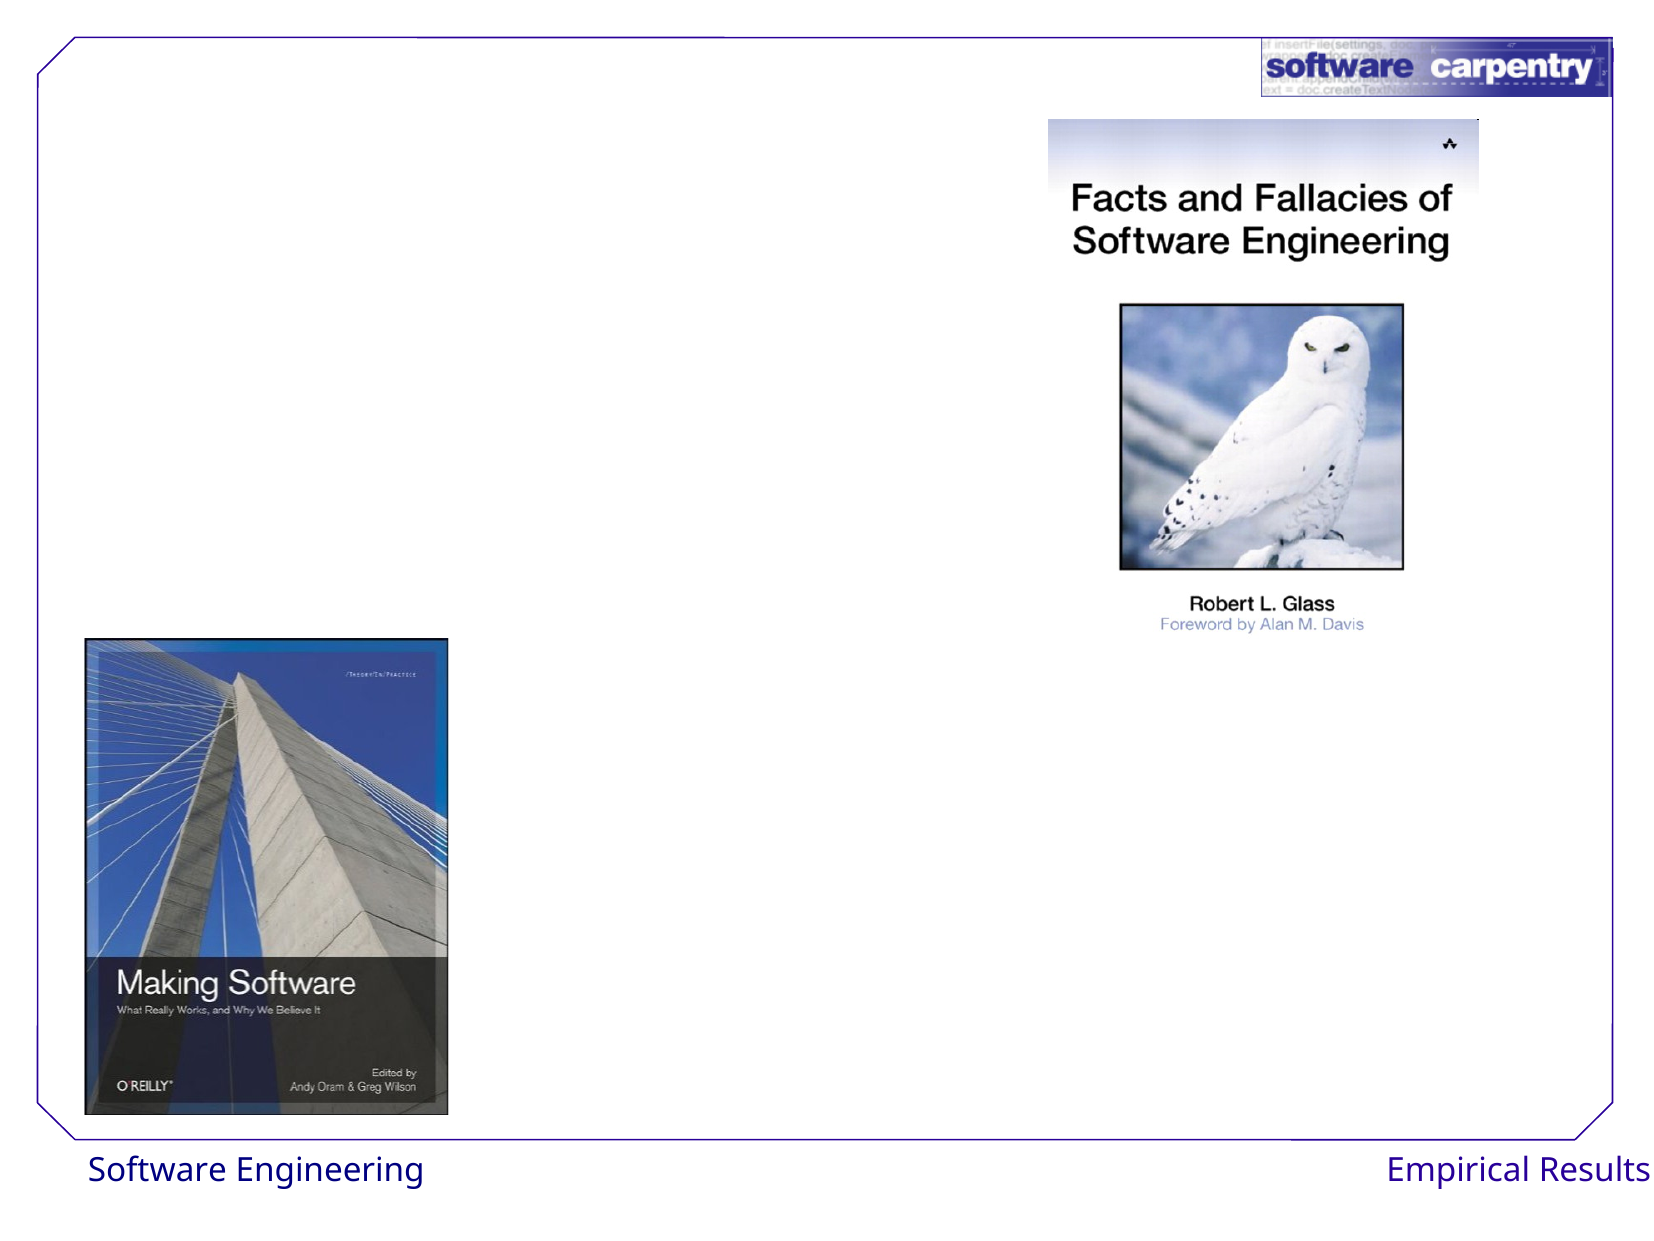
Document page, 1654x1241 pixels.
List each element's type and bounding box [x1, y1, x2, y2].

picture [1048, 119, 1479, 658]
picture [84, 638, 449, 1115]
picture [1261, 39, 1613, 97]
